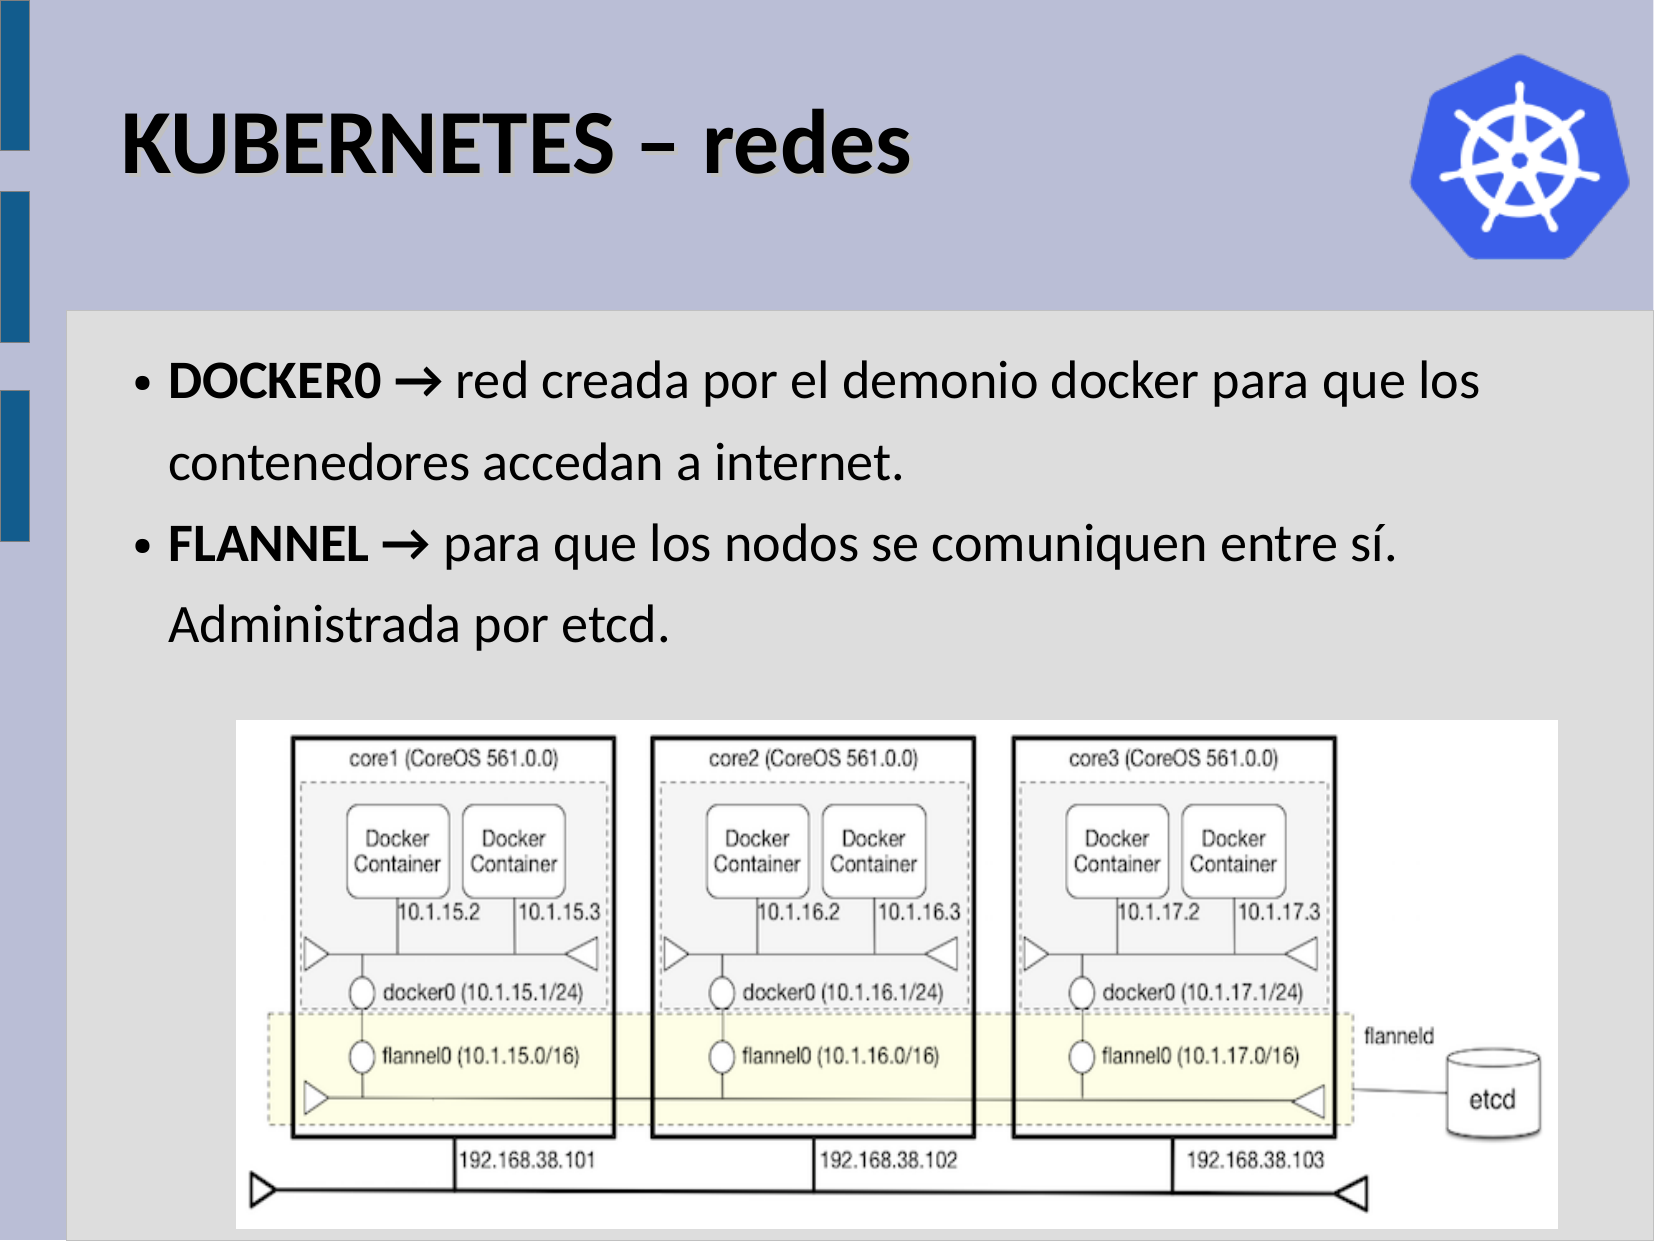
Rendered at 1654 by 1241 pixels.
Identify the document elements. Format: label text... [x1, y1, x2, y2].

text_box DOCKER0 → red creada por el demonio docker para que los contenedores accedan a internet. FLANNEL → para que los nodos se comuniquen entre sí. Administrada por etcd. [118, 323, 1583, 1241]
picture [236, 720, 1558, 1229]
text_box KUBERNETES – redes [106, 97, 1215, 225]
picture [1381, 47, 1654, 267]
